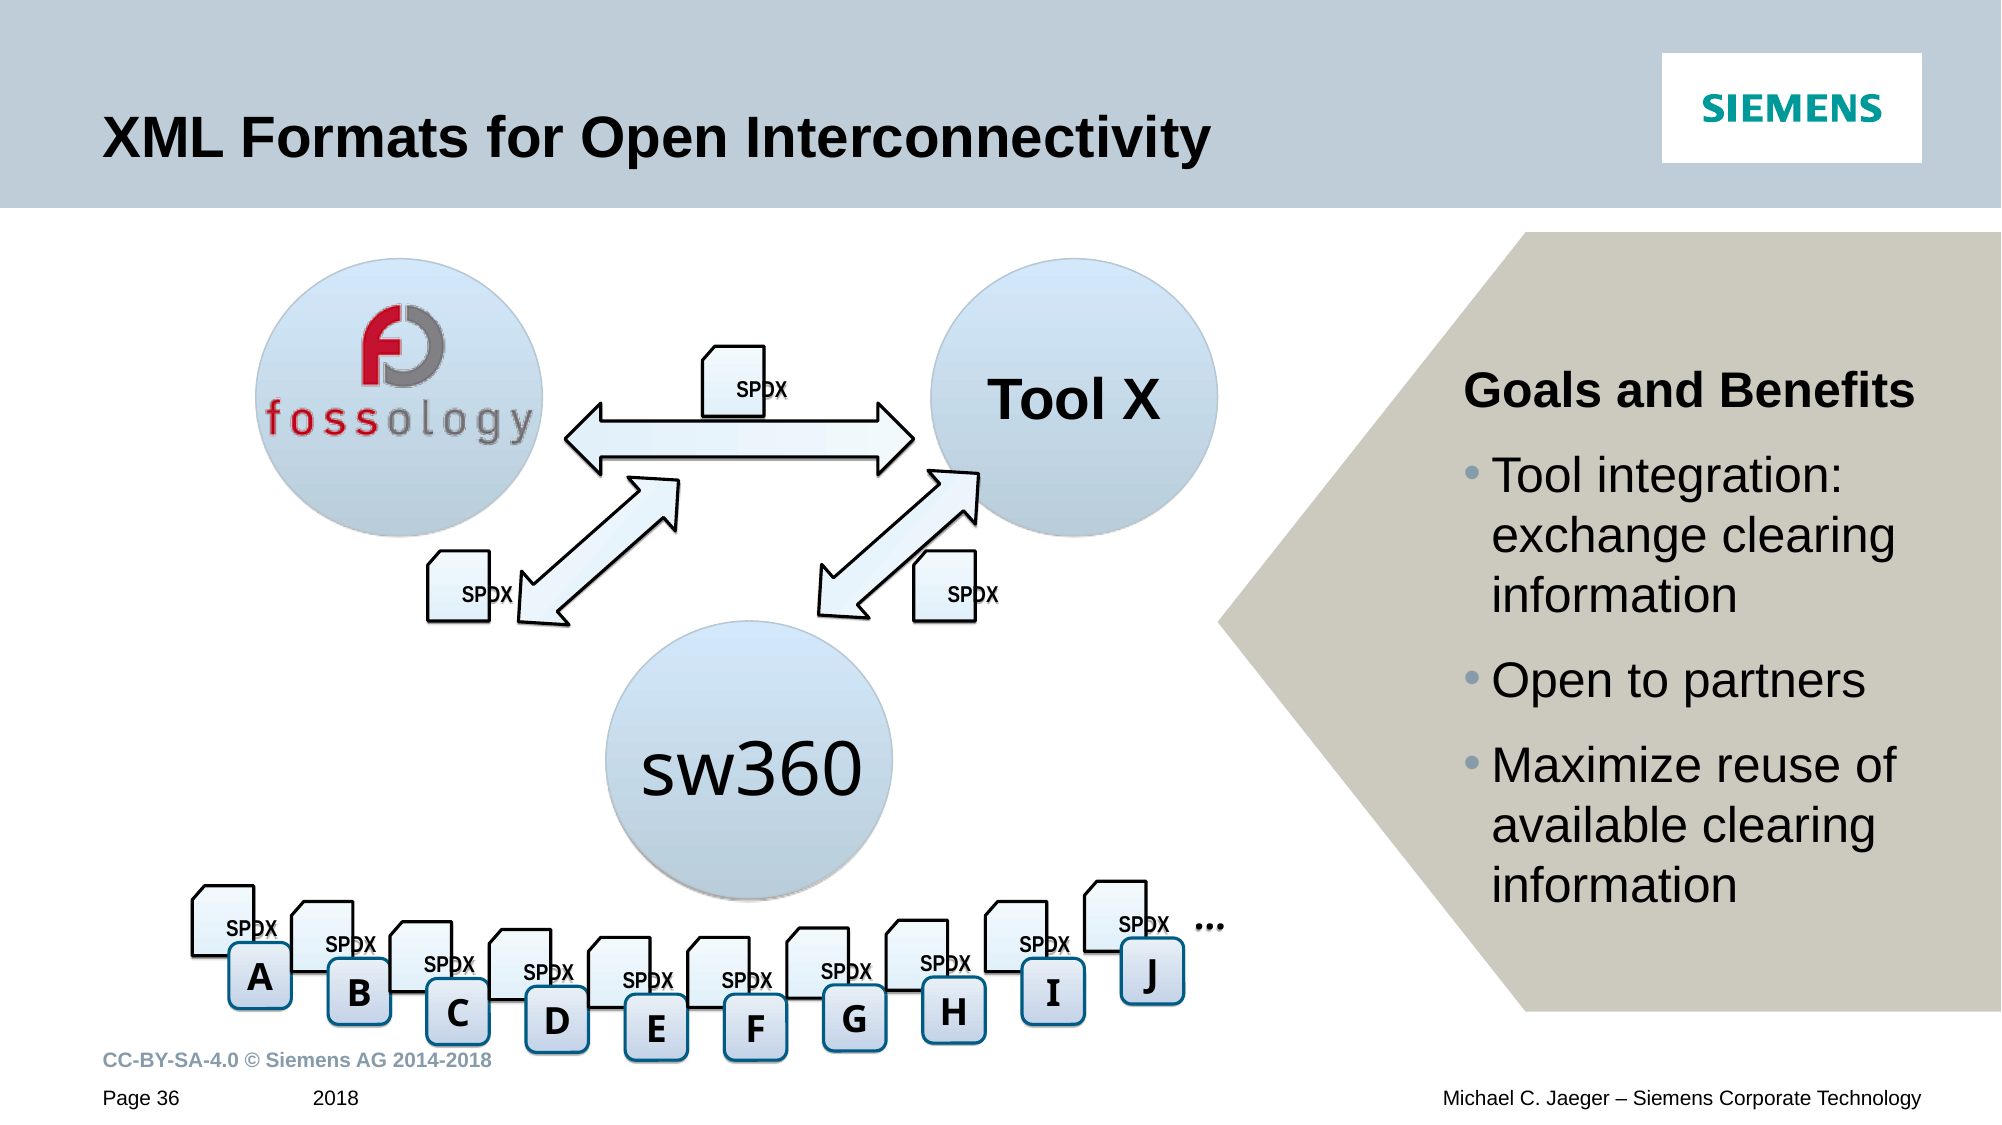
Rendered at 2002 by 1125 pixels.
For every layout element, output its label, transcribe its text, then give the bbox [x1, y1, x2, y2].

text_box I [1022, 958, 1085, 1025]
picture [263, 301, 537, 448]
text_box [564, 403, 914, 475]
text_box SPDX [702, 346, 764, 417]
text_box SPDX [886, 920, 948, 991]
text_box [1217, 232, 2001, 1012]
text_box SPDX [192, 885, 254, 956]
text_box SPDX [427, 550, 490, 621]
text_box D [525, 986, 589, 1053]
text_box [614, 806, 884, 898]
text_box SPDX [913, 550, 976, 621]
text_box SPDX [687, 937, 750, 1008]
text_box [255, 353, 263, 441]
text_box B [328, 958, 391, 1025]
text_box E [625, 994, 688, 1061]
text_box H [922, 977, 986, 1044]
text_box A [228, 942, 292, 1009]
text_box [818, 258, 1218, 619]
text_box F [724, 994, 787, 1061]
text_box SPDX [985, 901, 1047, 972]
text_box [295, 258, 503, 301]
text_box SPDX [786, 928, 849, 999]
text_box SPDX [1084, 881, 1147, 952]
text_box C [426, 978, 490, 1045]
text_box [265, 448, 533, 536]
text_box … [1156, 881, 1252, 948]
text_box [537, 359, 543, 435]
text_box Goals and Benefits Tool integration: exchange clearing information Open to partners Maximize reuse of available clearing information [1412, 354, 2001, 915]
text_box SPDX [489, 929, 551, 1000]
text_box [614, 620, 884, 711]
text_box SPDX [390, 921, 452, 992]
text_box Tool X [951, 354, 1198, 448]
text_box SPDX [588, 937, 650, 1008]
title XML Formats for Open Interconnectivity [0, 0, 2001, 208]
text_box sw360 [569, 711, 936, 806]
text_box [518, 477, 679, 625]
text_box G [823, 984, 887, 1051]
text_box J [1121, 937, 1184, 1005]
text_box SPDX [291, 901, 353, 972]
